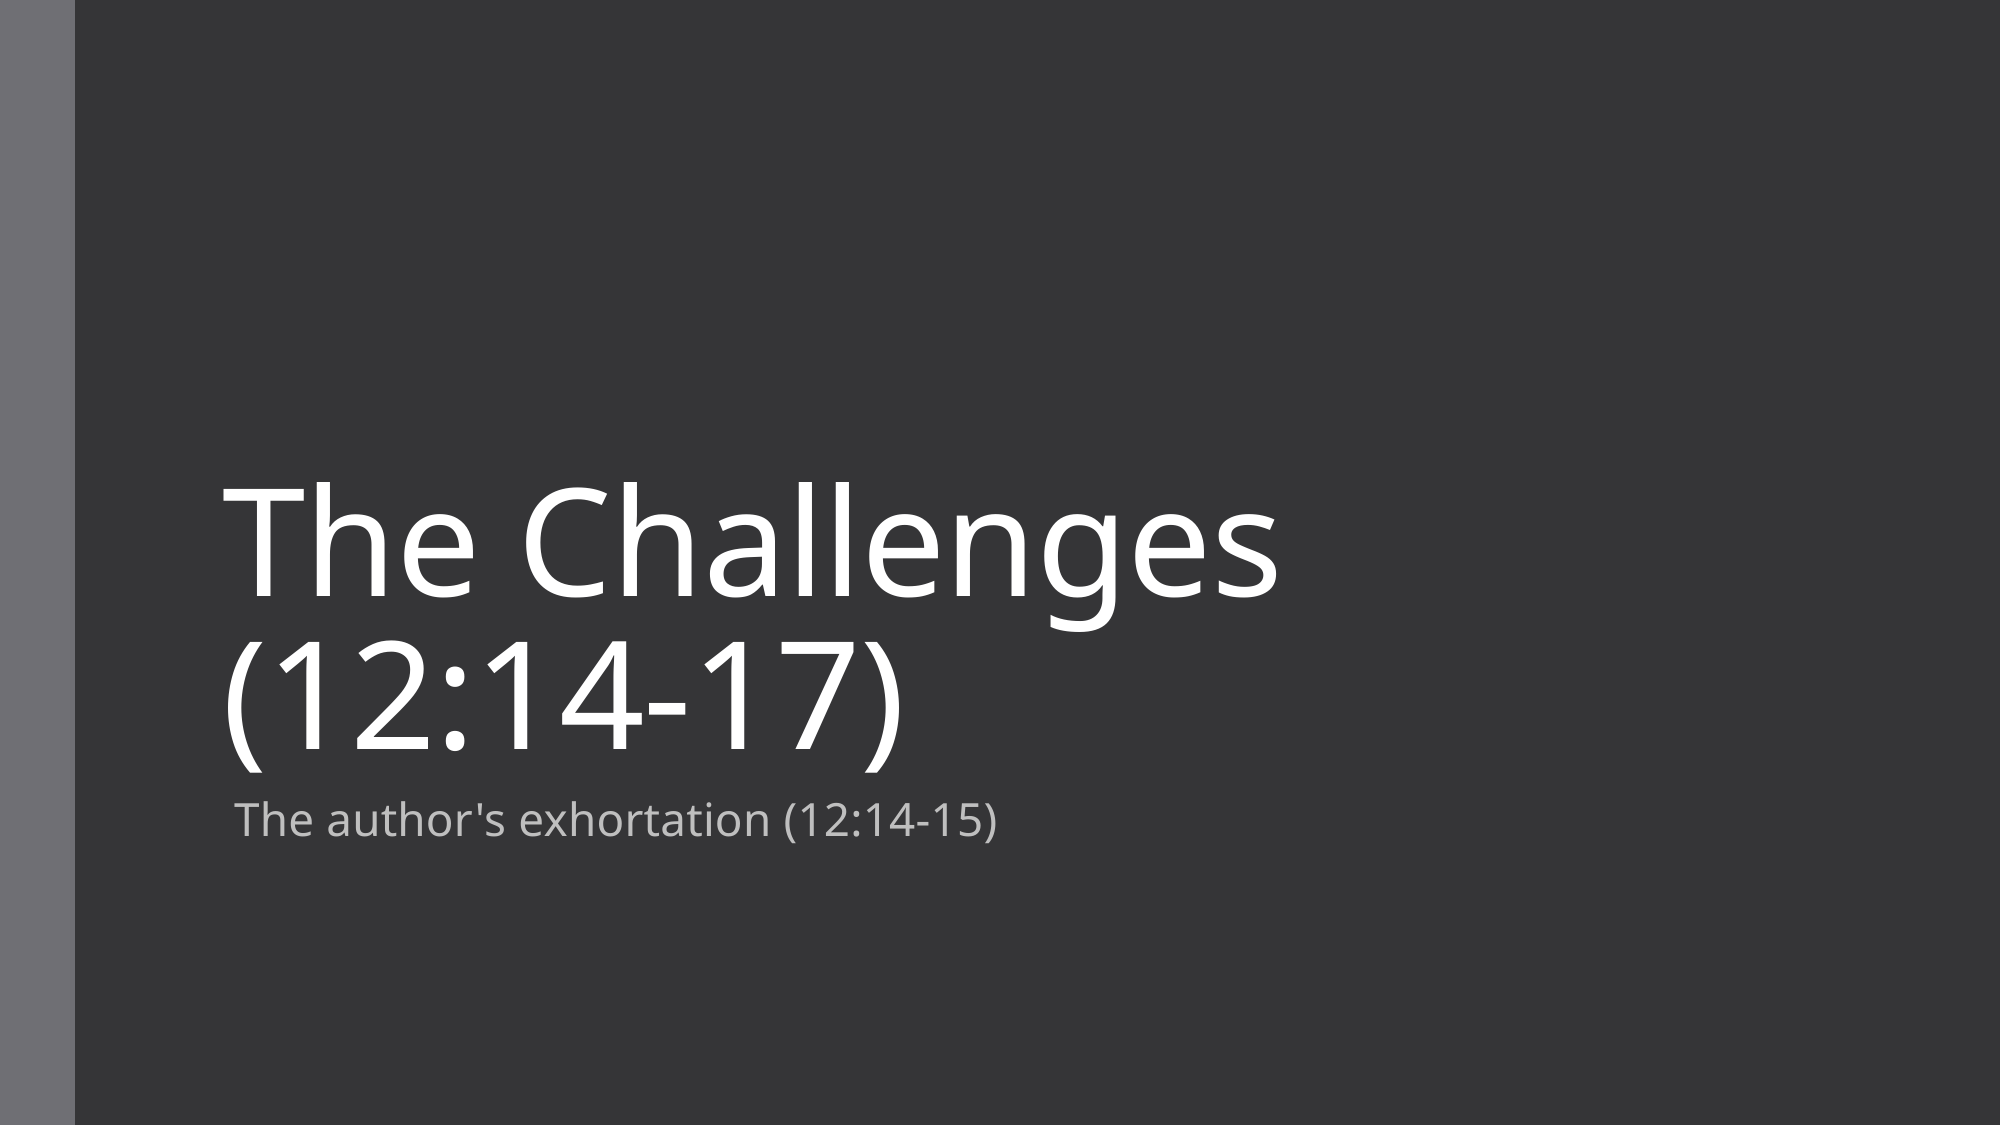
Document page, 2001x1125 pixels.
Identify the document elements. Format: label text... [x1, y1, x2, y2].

title The Challenges (12:14-17) [206, 124, 1752, 787]
subtitle The author's exhortation (12:14-15) [206, 787, 1752, 1066]
